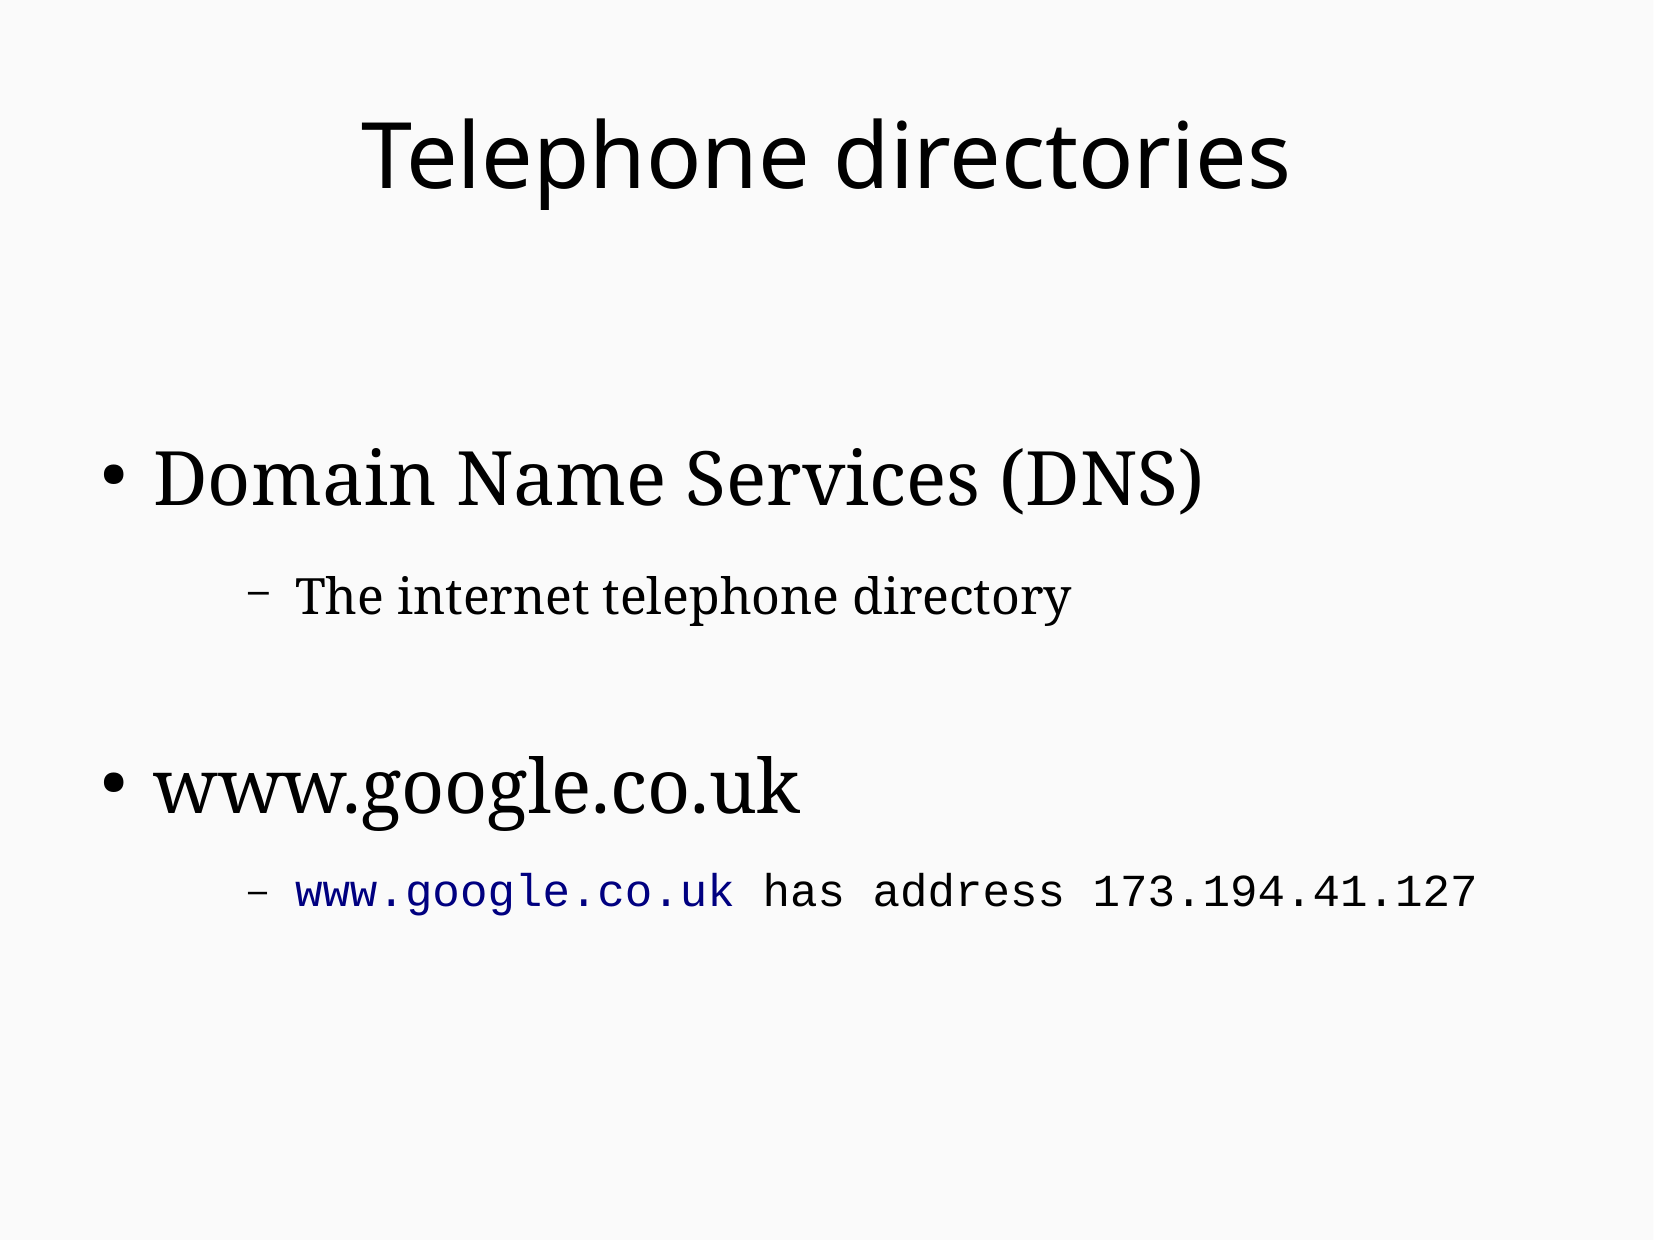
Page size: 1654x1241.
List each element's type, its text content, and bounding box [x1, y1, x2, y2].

title Telephone directories [82, 49, 1571, 257]
list Domain Name Services (DNS) The internet telephone directory www.google.co.uk www.google.co.uk has address 173.194.41.127 [82, 290, 1571, 1010]
